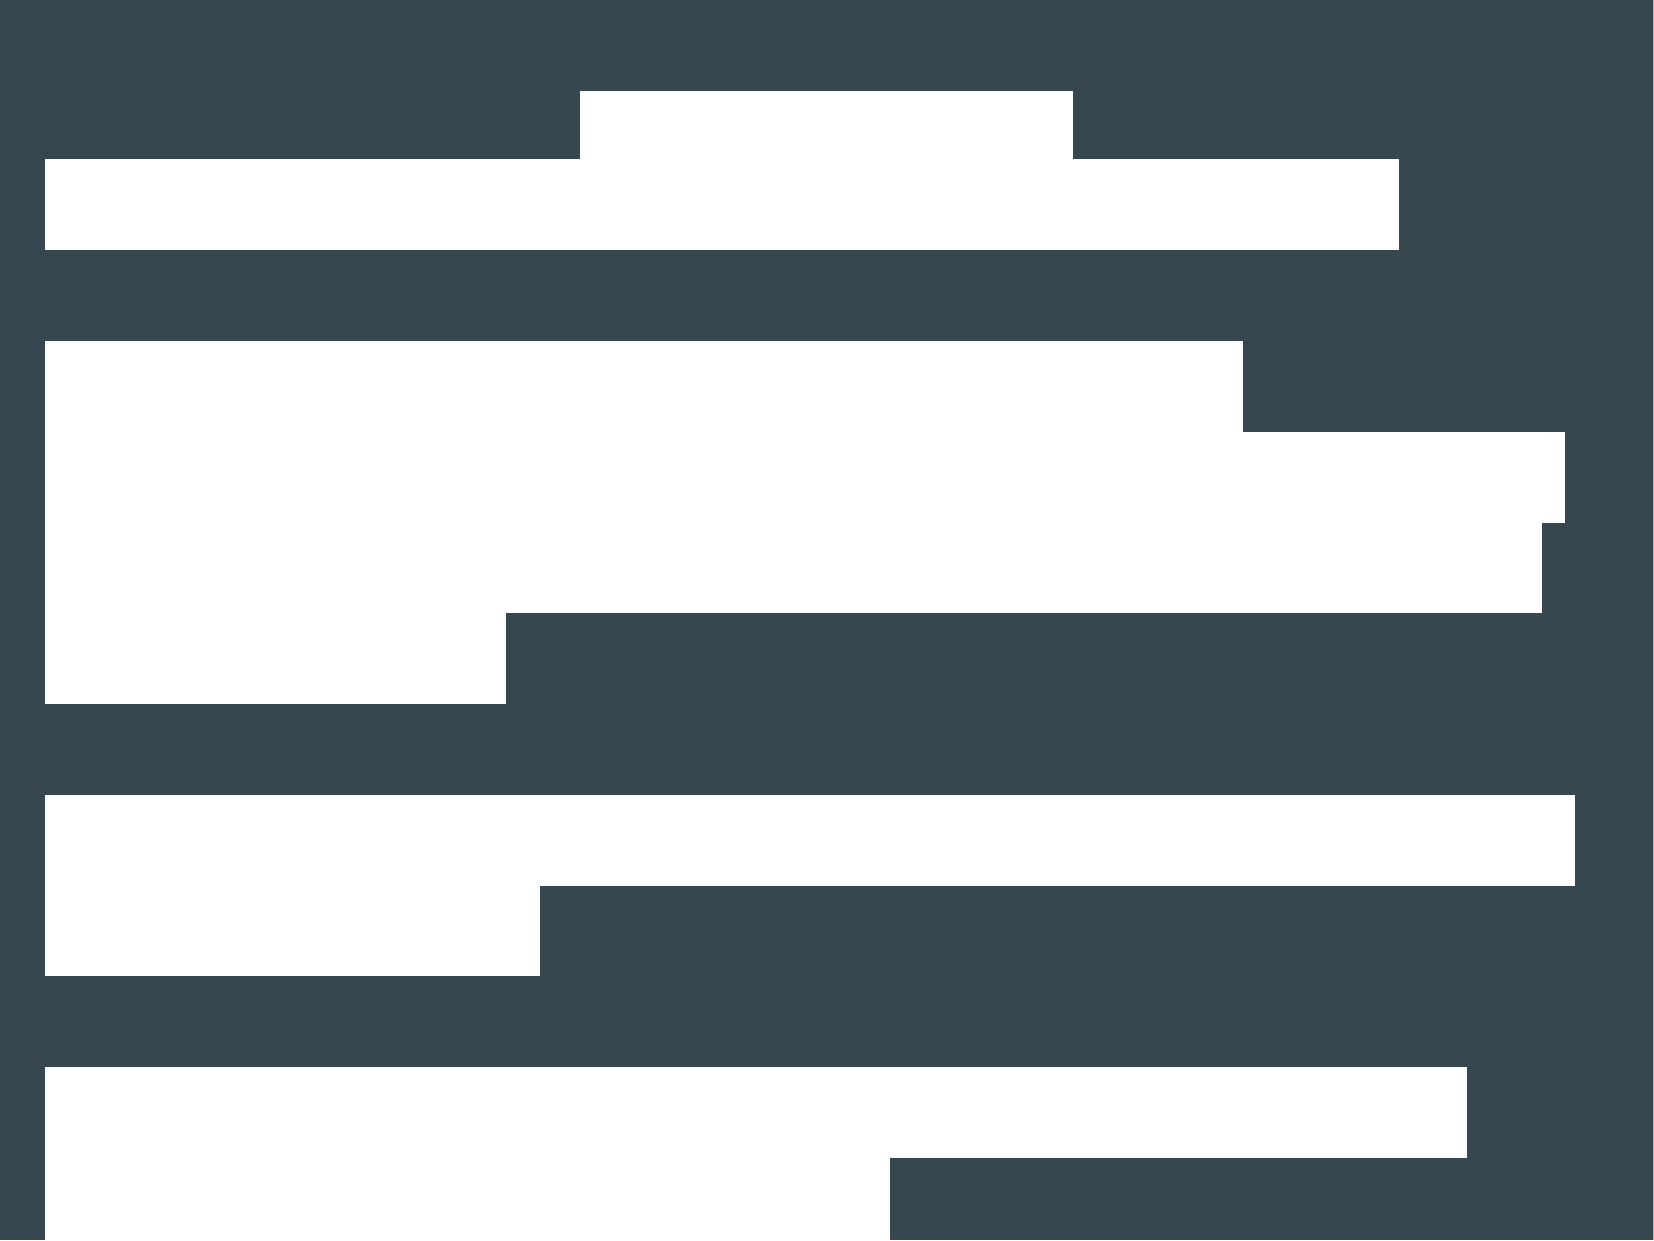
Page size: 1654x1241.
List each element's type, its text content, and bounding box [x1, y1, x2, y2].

subtitle I am a software developer at DRW Trading. Over the years I have programmed on everything from Fortran using punched cards on a Univac 1100 to web applications using node.js and Mongodb. I have taught at several local colleges including a brief stint at IIT. I am lately having fun playing with my Pebble watch and Ringo toy robot. [45, 253, 1594, 1229]
title Kent Archie [82, 49, 1571, 253]
